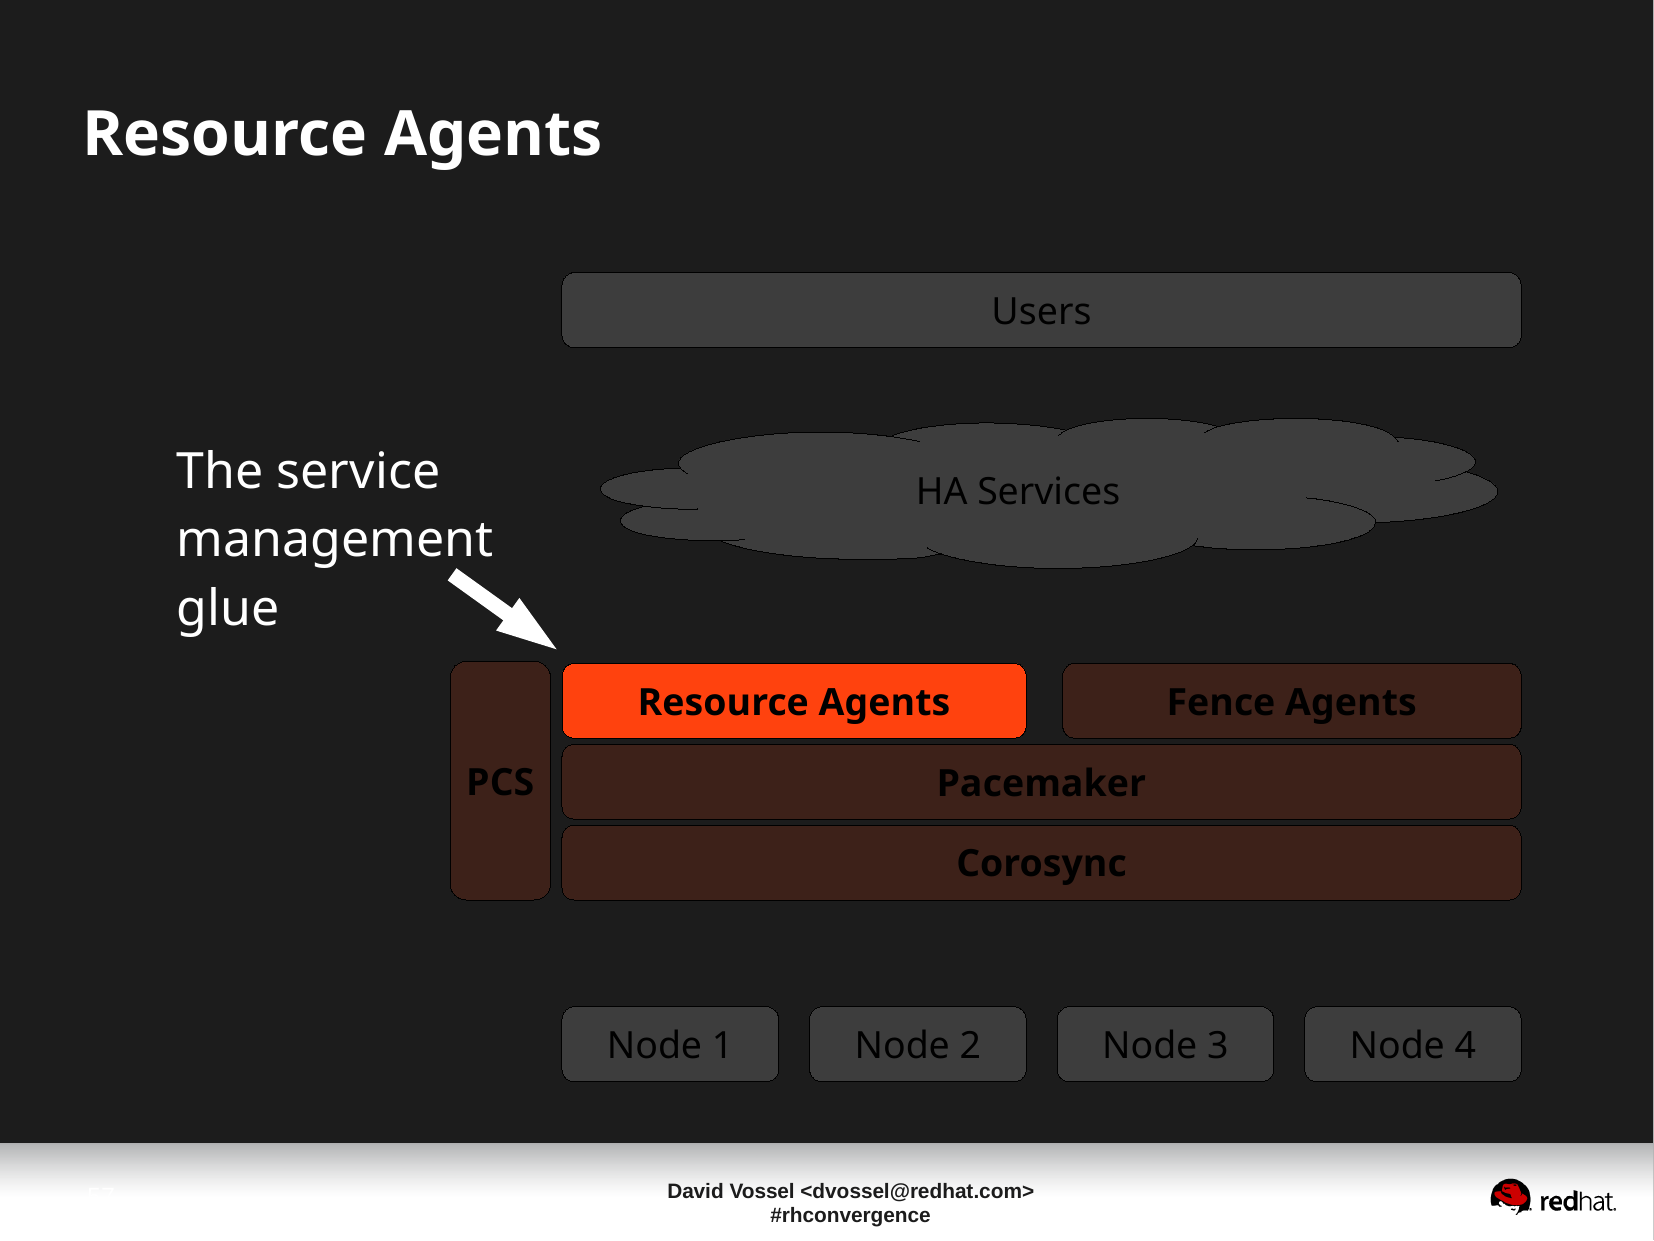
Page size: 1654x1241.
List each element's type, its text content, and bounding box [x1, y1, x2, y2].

text_box Corosync [561, 825, 1522, 901]
text_box Resource Agents [562, 663, 1027, 739]
text_box Node 2 [809, 1006, 1027, 1082]
text_box Node 3 [1057, 1006, 1274, 1082]
text_box HA Services [600, 418, 1498, 569]
text_box PCS [450, 661, 551, 901]
text_box Fence Agents [1062, 663, 1522, 739]
text_box Pacemaker [561, 744, 1522, 820]
text_box The service management glue [161, 427, 537, 573]
title Resource Agents [82, 37, 1571, 226]
picture [0, 1143, 1654, 1241]
text_box Node 4 [1304, 1006, 1522, 1082]
text_box Users [561, 272, 1522, 348]
text_box Node 1 [561, 1006, 779, 1082]
